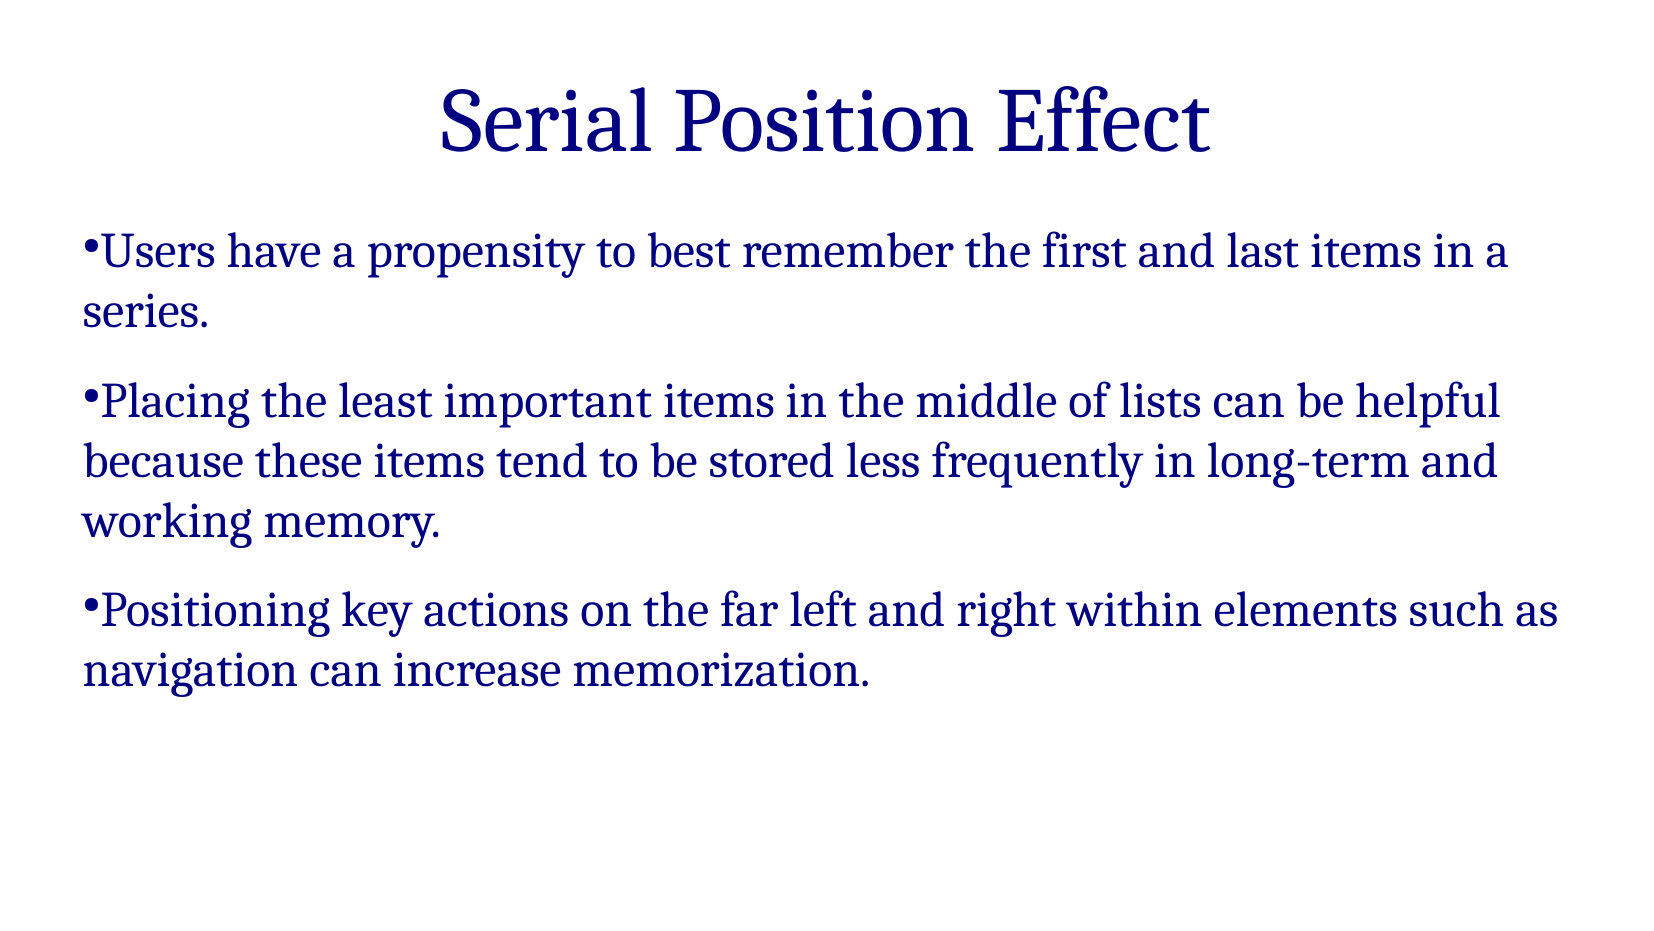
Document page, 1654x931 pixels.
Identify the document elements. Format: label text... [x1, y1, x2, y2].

list Users have a propensity to best remember the first and last items in a series. Placing the least important items in the middle of lists can be helpful because these items tend to be stored less frequently in long-term and working memory. Positioning key actions on the far left and right within elements such as navigation can increase memorization. [82, 217, 1571, 758]
title Serial Position Effect [82, 37, 1571, 193]
